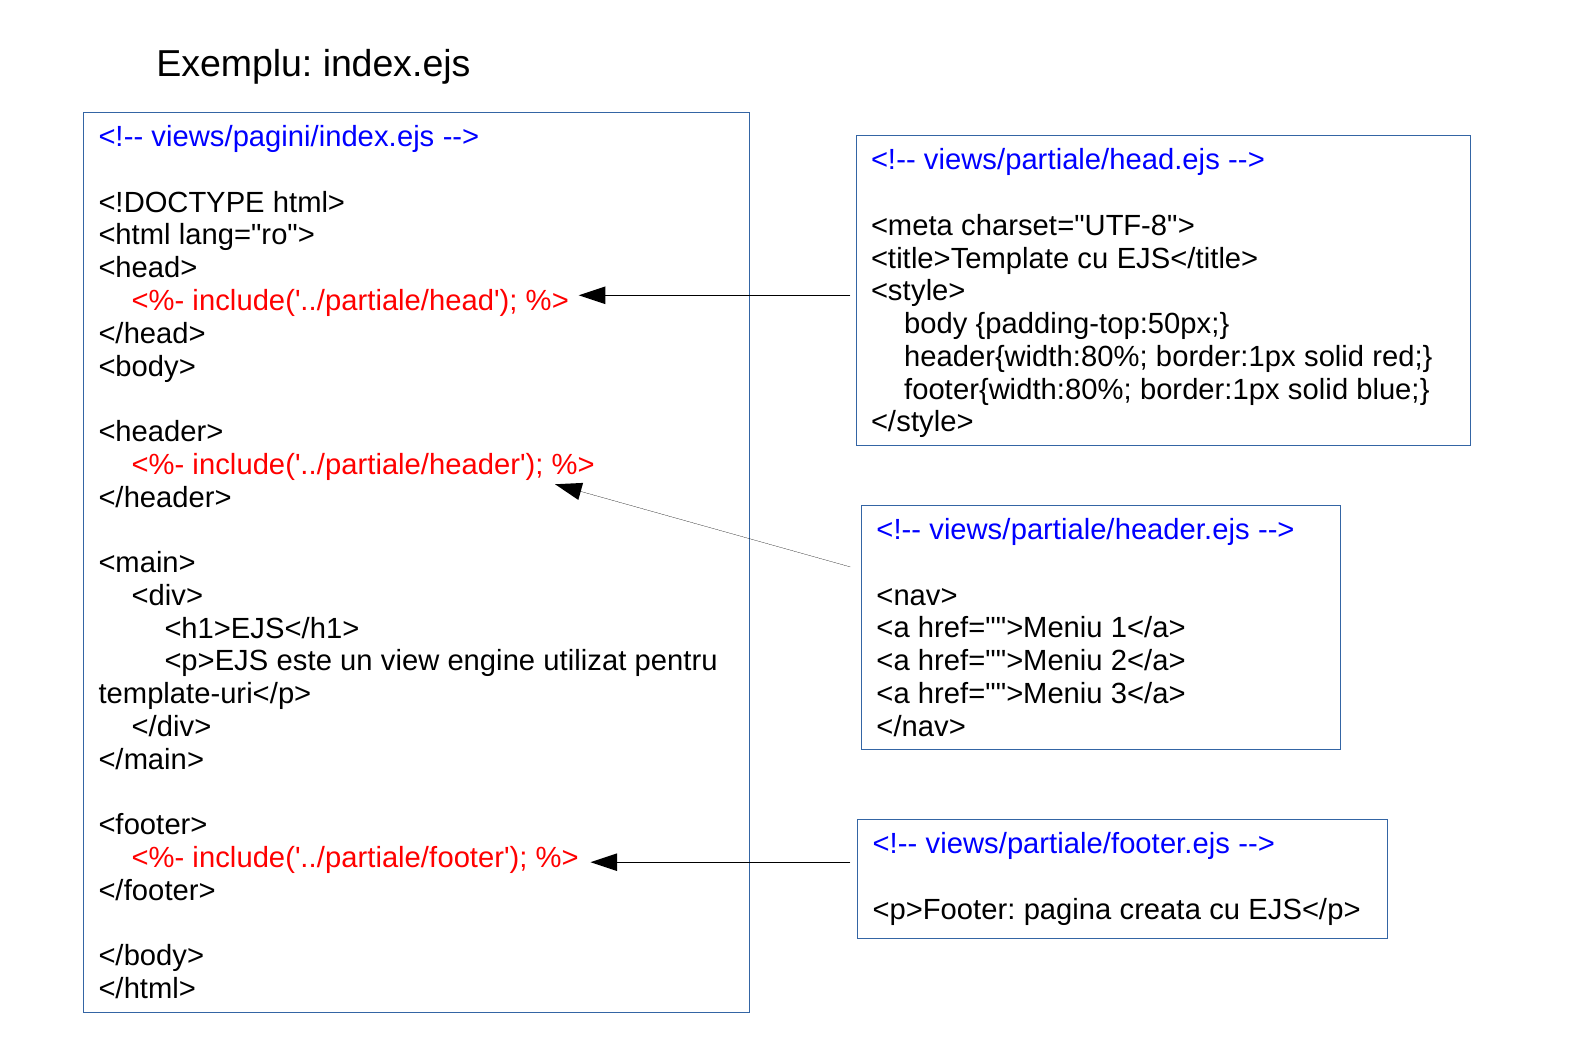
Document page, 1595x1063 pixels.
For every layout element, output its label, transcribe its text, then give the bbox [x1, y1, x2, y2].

text_box <!-- views/pagini/index.ejs --> <!DOCTYPE html> <html lang="ro"> <head> <%- include('../partiale/head'); %> </head> <body> <header> <%- include('../partiale/header'); %> </header> <main> <div> <h1>EJS</h1> <p>EJS este un view engine utilizat pentru template-uri</p> </div> </main> <footer> <%- include('../partiale/footer'); %> </footer> </body> </html> [83, 112, 750, 1013]
text_box <!-- views/partiale/footer.ejs --> <p>Footer: pagina creata cu EJS</p> [857, 819, 1388, 939]
text_box <!-- views/partiale/header.ejs --> <nav> <a href="">Meniu 1</a> <a href="">Meniu 2</a> <a href="">Meniu 3</a> </nav> [861, 505, 1341, 750]
text_box <!-- views/partiale/head.ejs --> <meta charset="UTF-8"> <title>Template cu EJS</title> <style> body {padding-top:50px;} header{width:80%; border:1px solid red;} footer{width:80%; border:1px solid blue;} </style> [856, 135, 1471, 446]
text_box Exemplu: index.ejs [141, 35, 486, 93]
